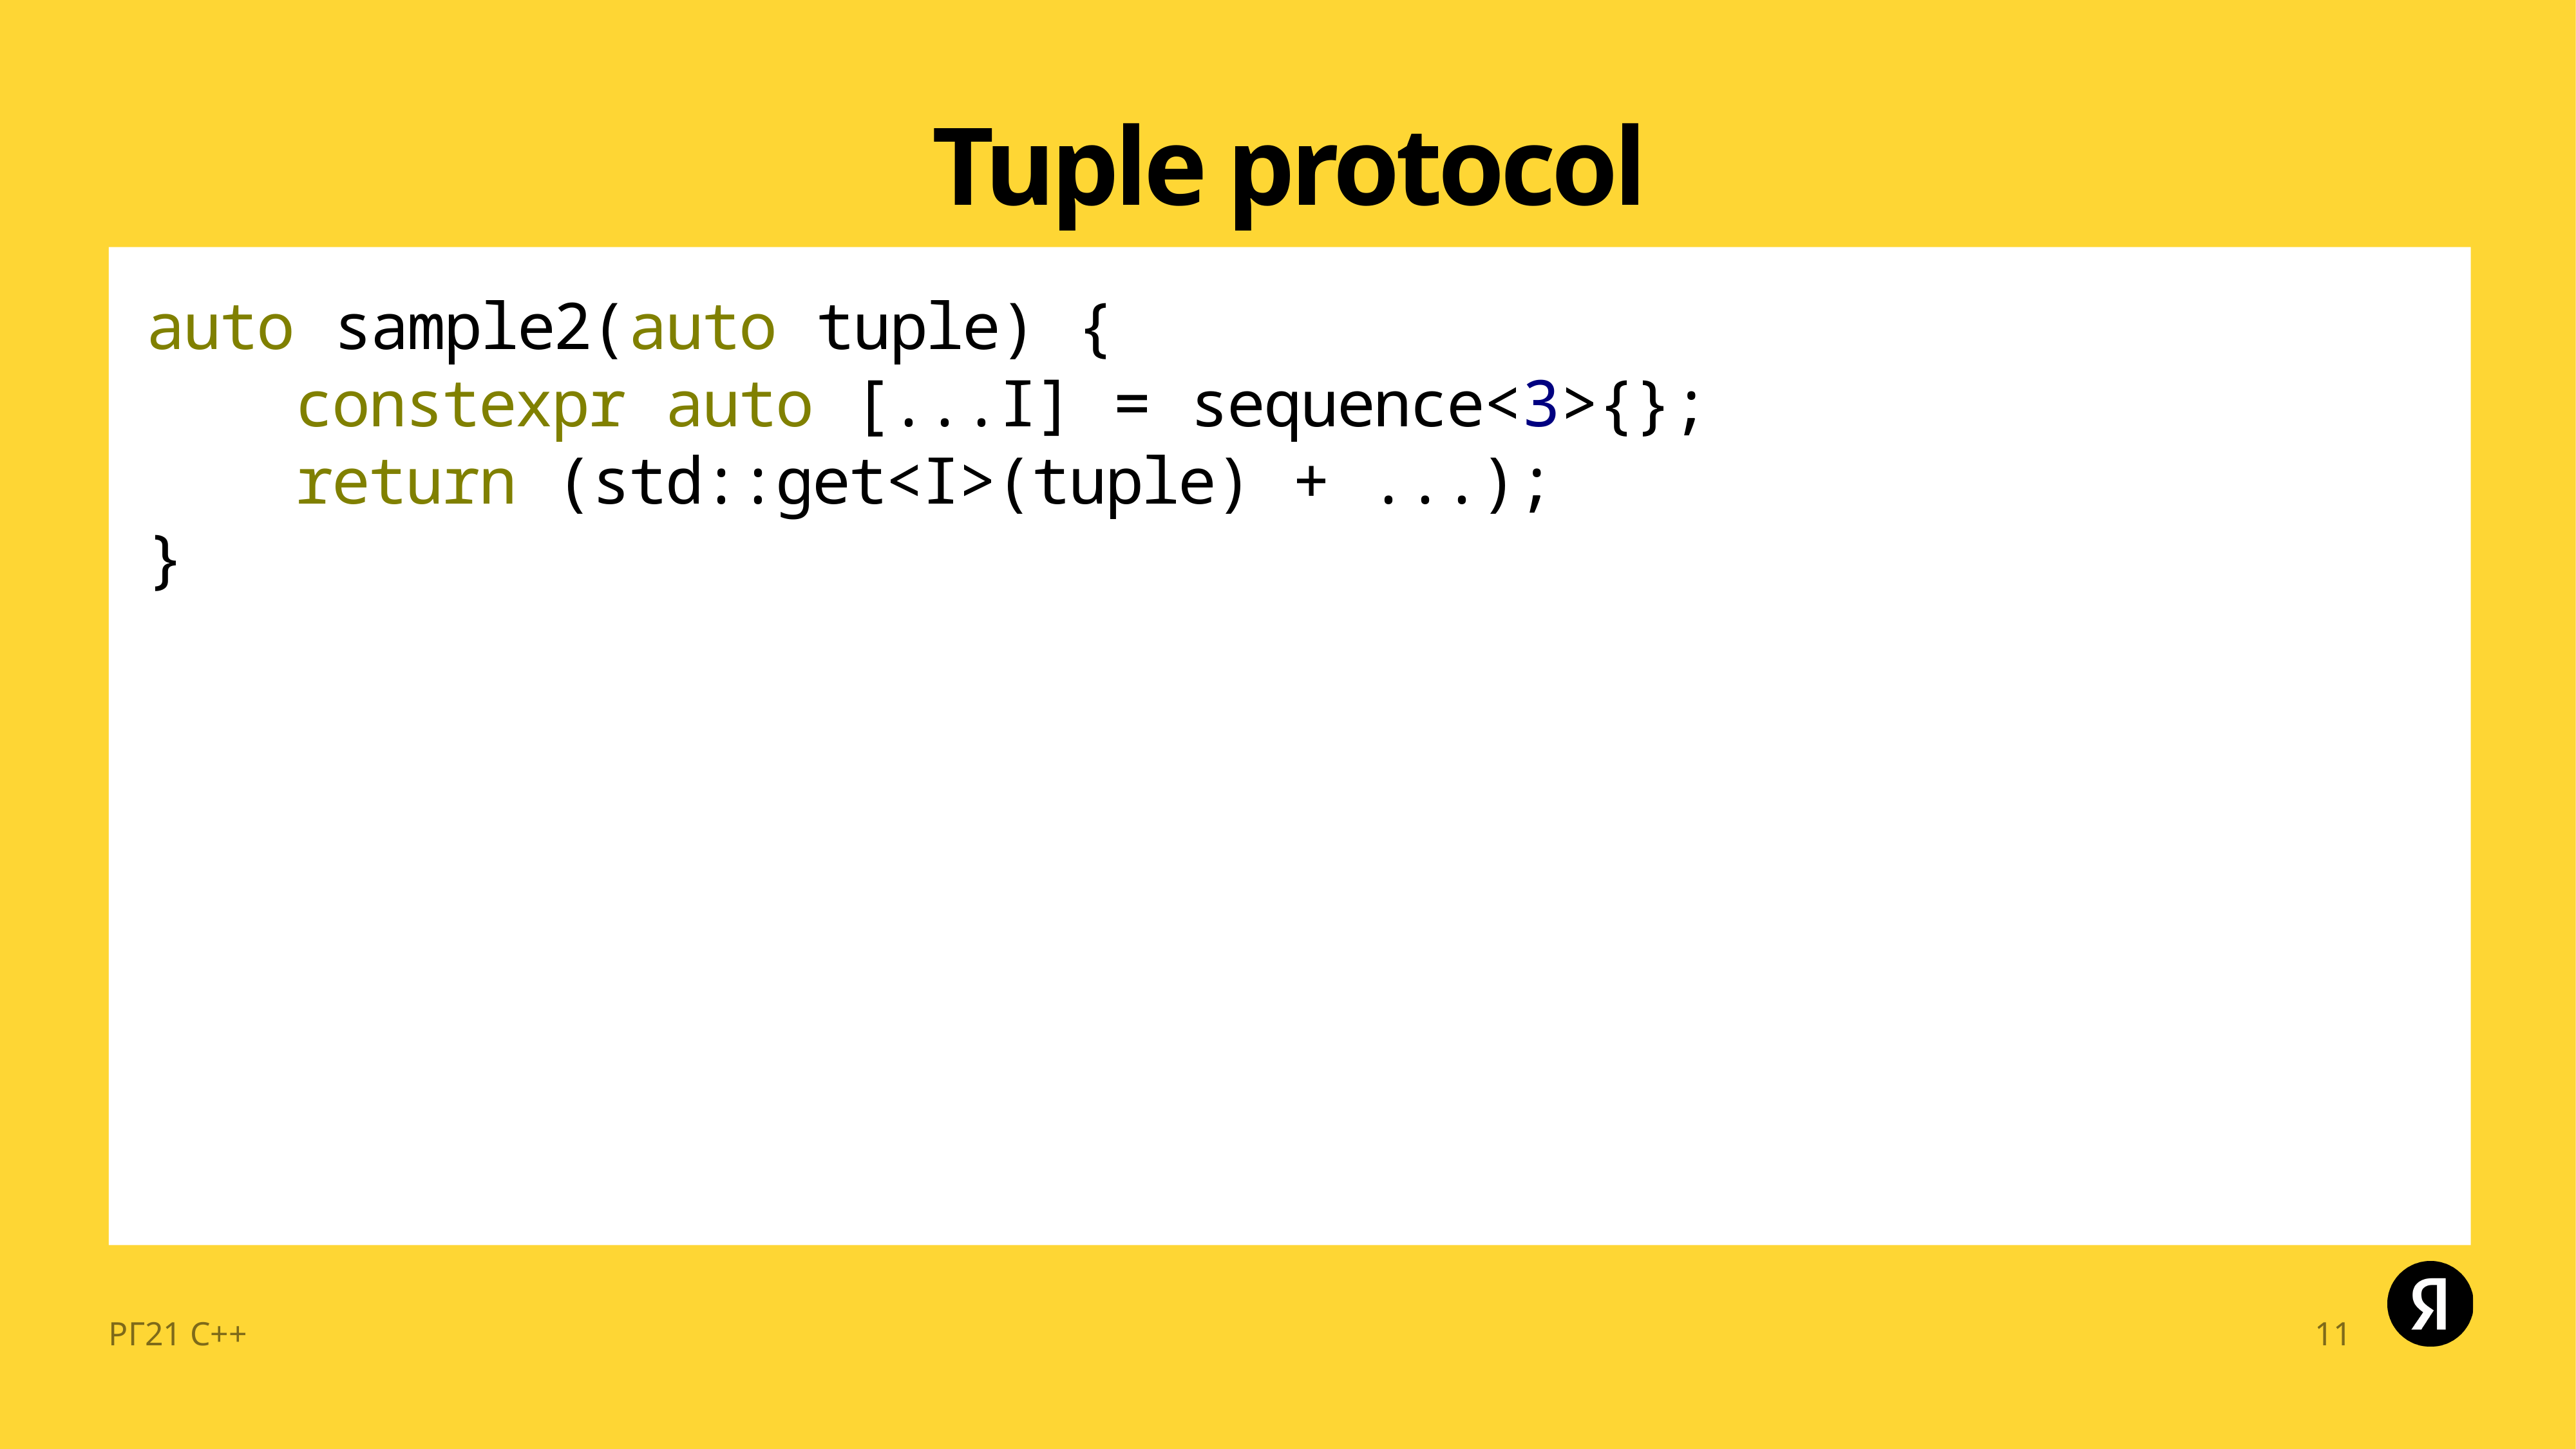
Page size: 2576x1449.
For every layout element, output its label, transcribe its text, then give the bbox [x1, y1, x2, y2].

title Tuple protocol [106, 101, 2473, 228]
picture [2387, 1261, 2474, 1347]
list auto sample2(auto tuple) { constexpr auto [...I] = sequence<3>{}; return (std::get<I>(tuple) + ...); } [108, 247, 2471, 1245]
